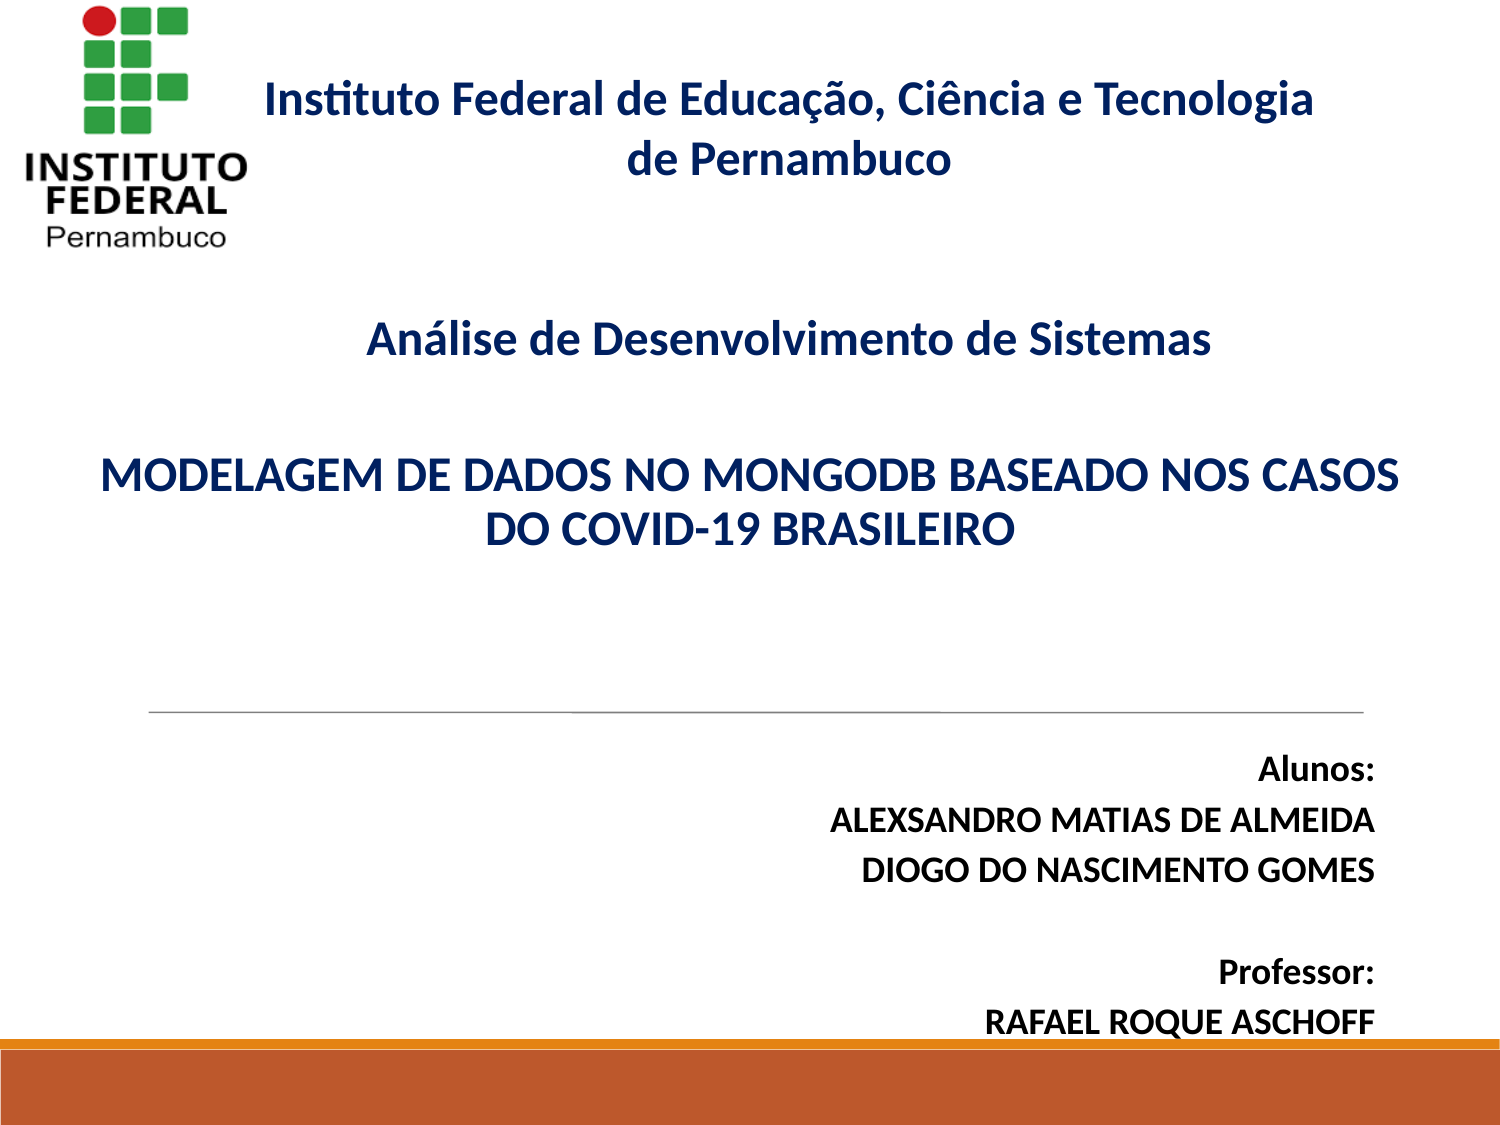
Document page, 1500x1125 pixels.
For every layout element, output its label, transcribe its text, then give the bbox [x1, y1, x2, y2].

text_box Instituto Federal de Educação, Ciência e Tecnologia de Pernambuco Análise de Desenvolvimento de Sistemas [238, 57, 1341, 374]
list MODELAGEM DE DADOS NO MONGODB BASEADO NOS CASOS DO COVID-19 BRASILEIRO [49, 440, 1451, 772]
picture [16, 3, 259, 261]
text_box Alunos: ALEXSANDRO MATIAS DE ALMEIDA DIOGO DO NASCIMENTO GOMES Professor: RAFAEL ROQUE ASCHOFF [0, 718, 1391, 1062]
